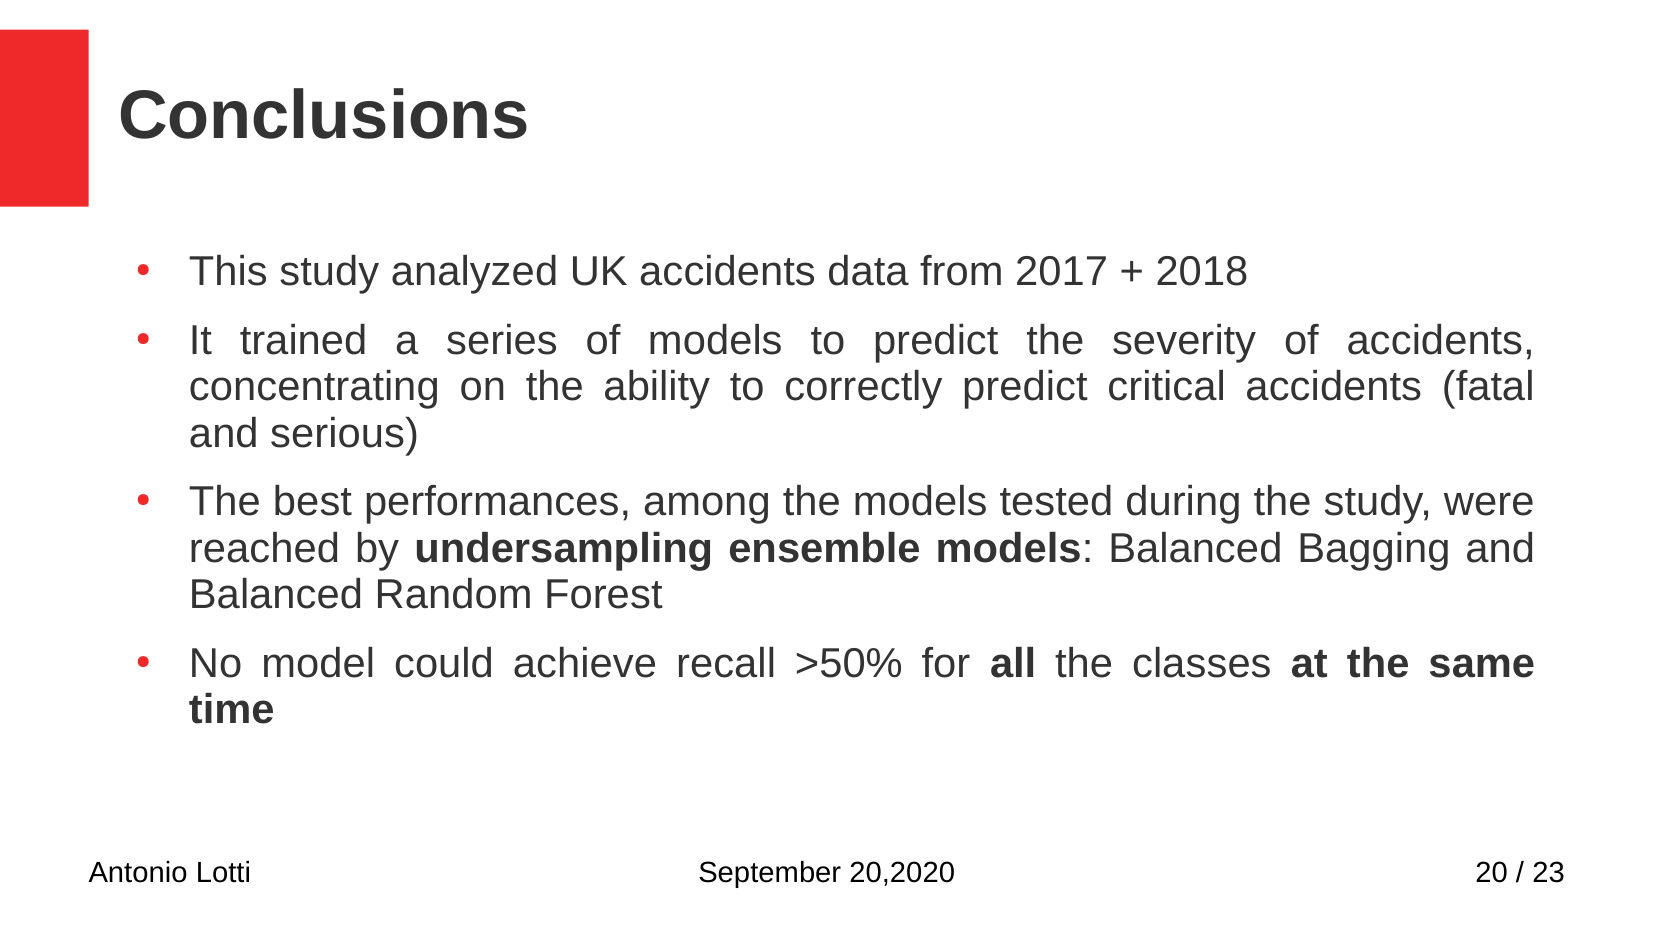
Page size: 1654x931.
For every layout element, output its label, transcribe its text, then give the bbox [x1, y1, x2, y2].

title Conclusions [118, 37, 1571, 193]
list This study analyzed UK accidents data from 2017 + 2018 It trained a series of models to predict the severity of accidents, concentrating on the ability to correctly predict critical accidents (fatal and serious) The best performances, among the models tested during the study, were reached by undersampling ensemble models: Balanced Bagging and Balanced Random Forest No model could achieve recall >50% for all the classes at the same time [118, 248, 1536, 788]
